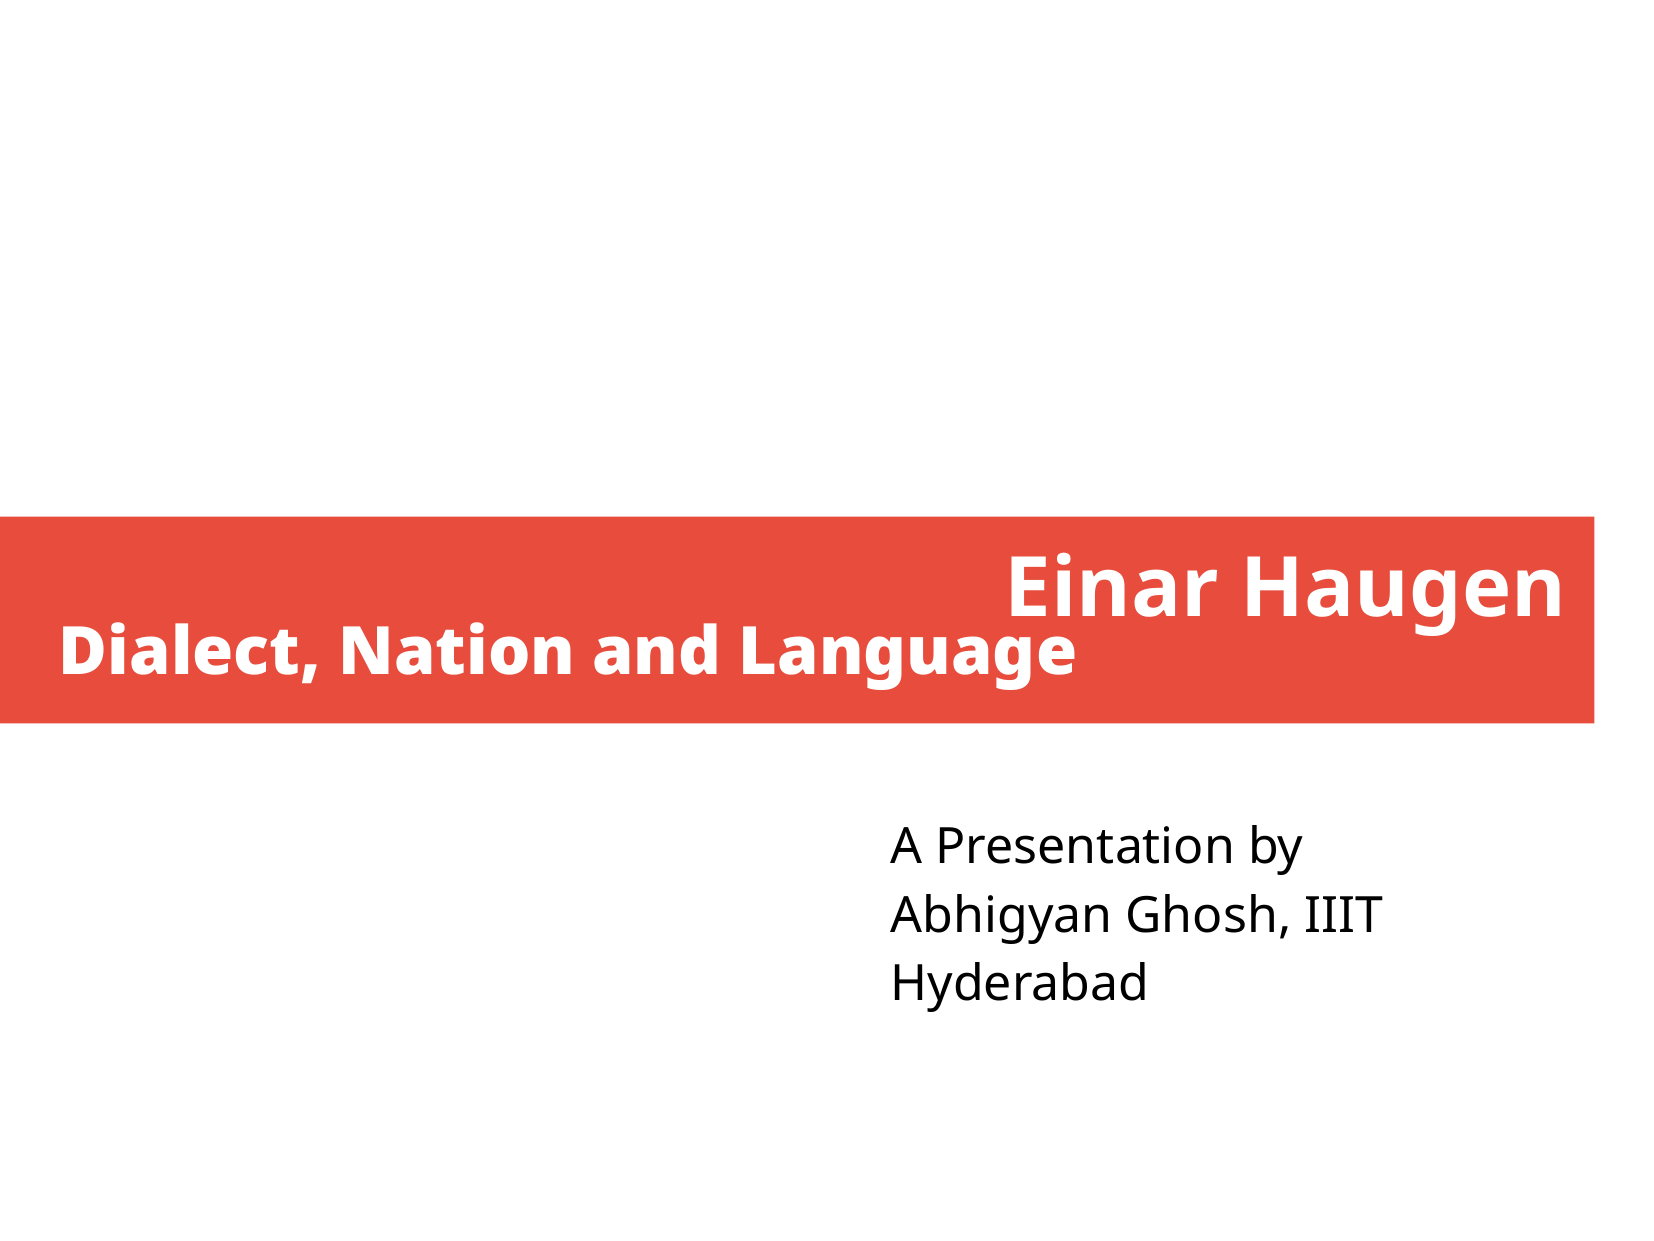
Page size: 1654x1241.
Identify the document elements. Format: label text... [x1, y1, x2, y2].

text_box A Presentation by Abhigyan Ghosh, IIIT Hyderabad [875, 803, 1583, 1008]
title Dialect, Nation and Language [59, 546, 1595, 694]
text_box Einar Haugen [437, 519, 1595, 640]
